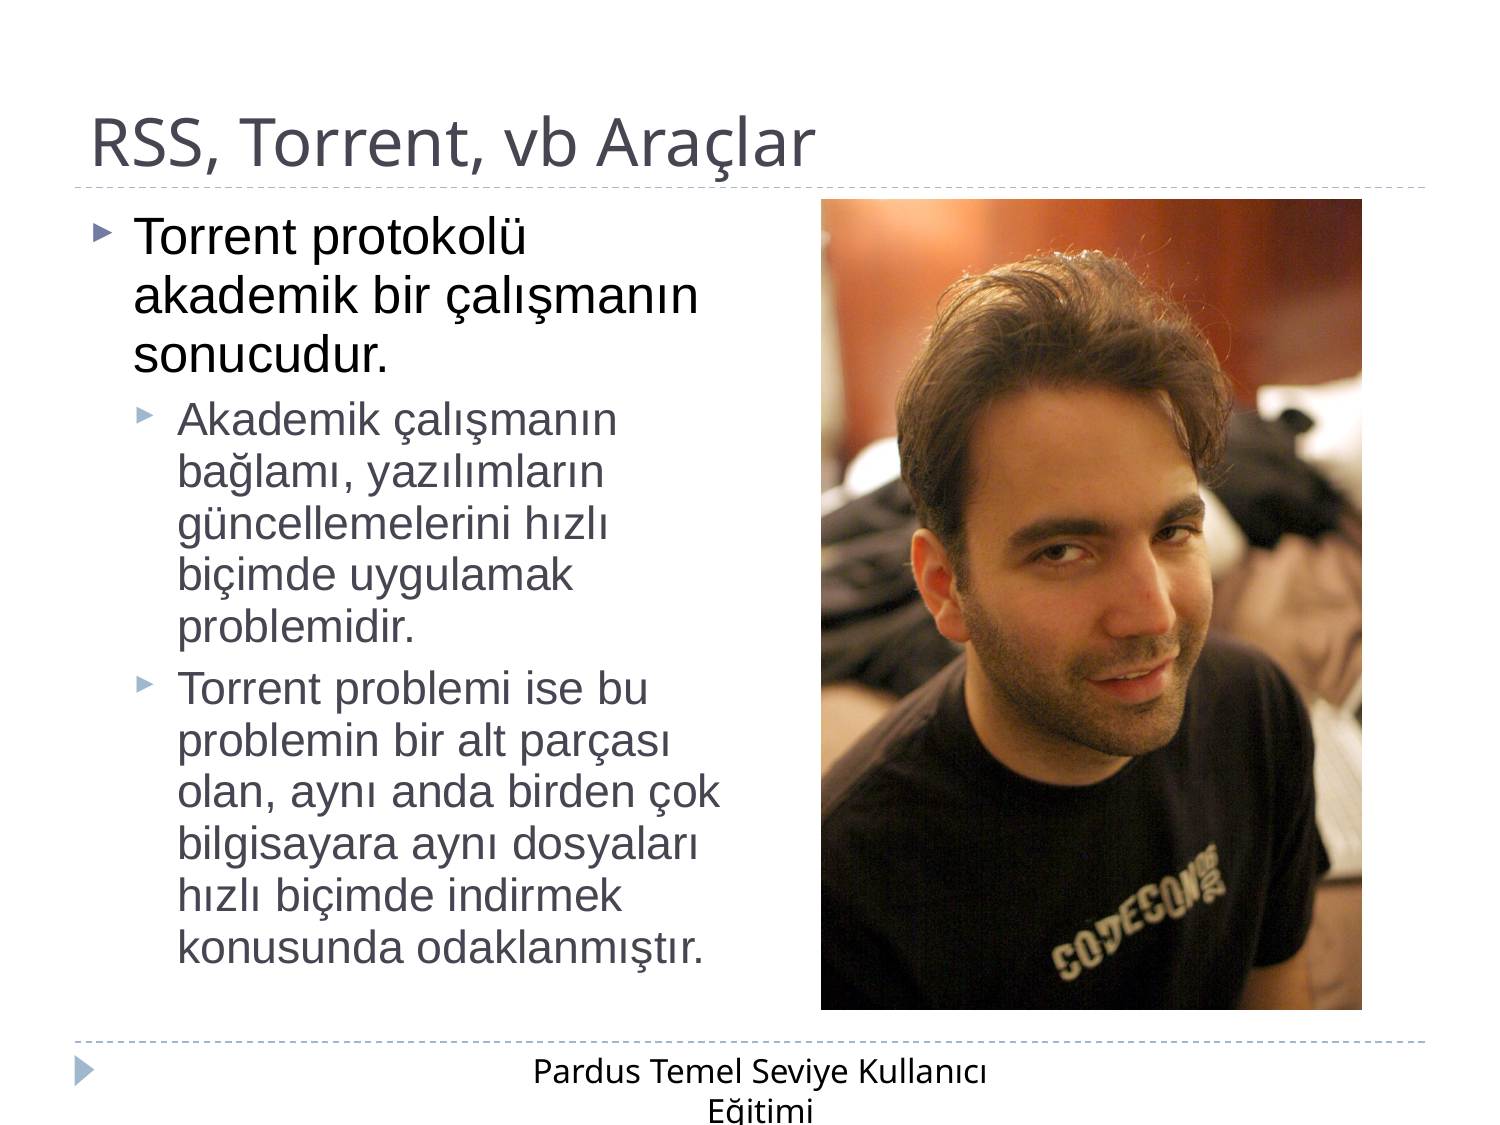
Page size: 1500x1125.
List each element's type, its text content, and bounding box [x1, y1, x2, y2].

list Torrent protokolü akademik bir çalışmanın sonucudur. Akademik çalışmanın bağlamı, yazılımların güncellemelerini hızlı biçimde uygulamak problemidir. Torrent problemi ise bu problemin bir alt parçası olan, aynı anda birden çok bilgisayara aynı dosyaları hızlı biçimde indirmek konusunda odaklanmıştır. [75, 200, 738, 1010]
title RSS, Torrent, vb Araçlar [75, 37, 1425, 188]
picture [821, 199, 1362, 1010]
